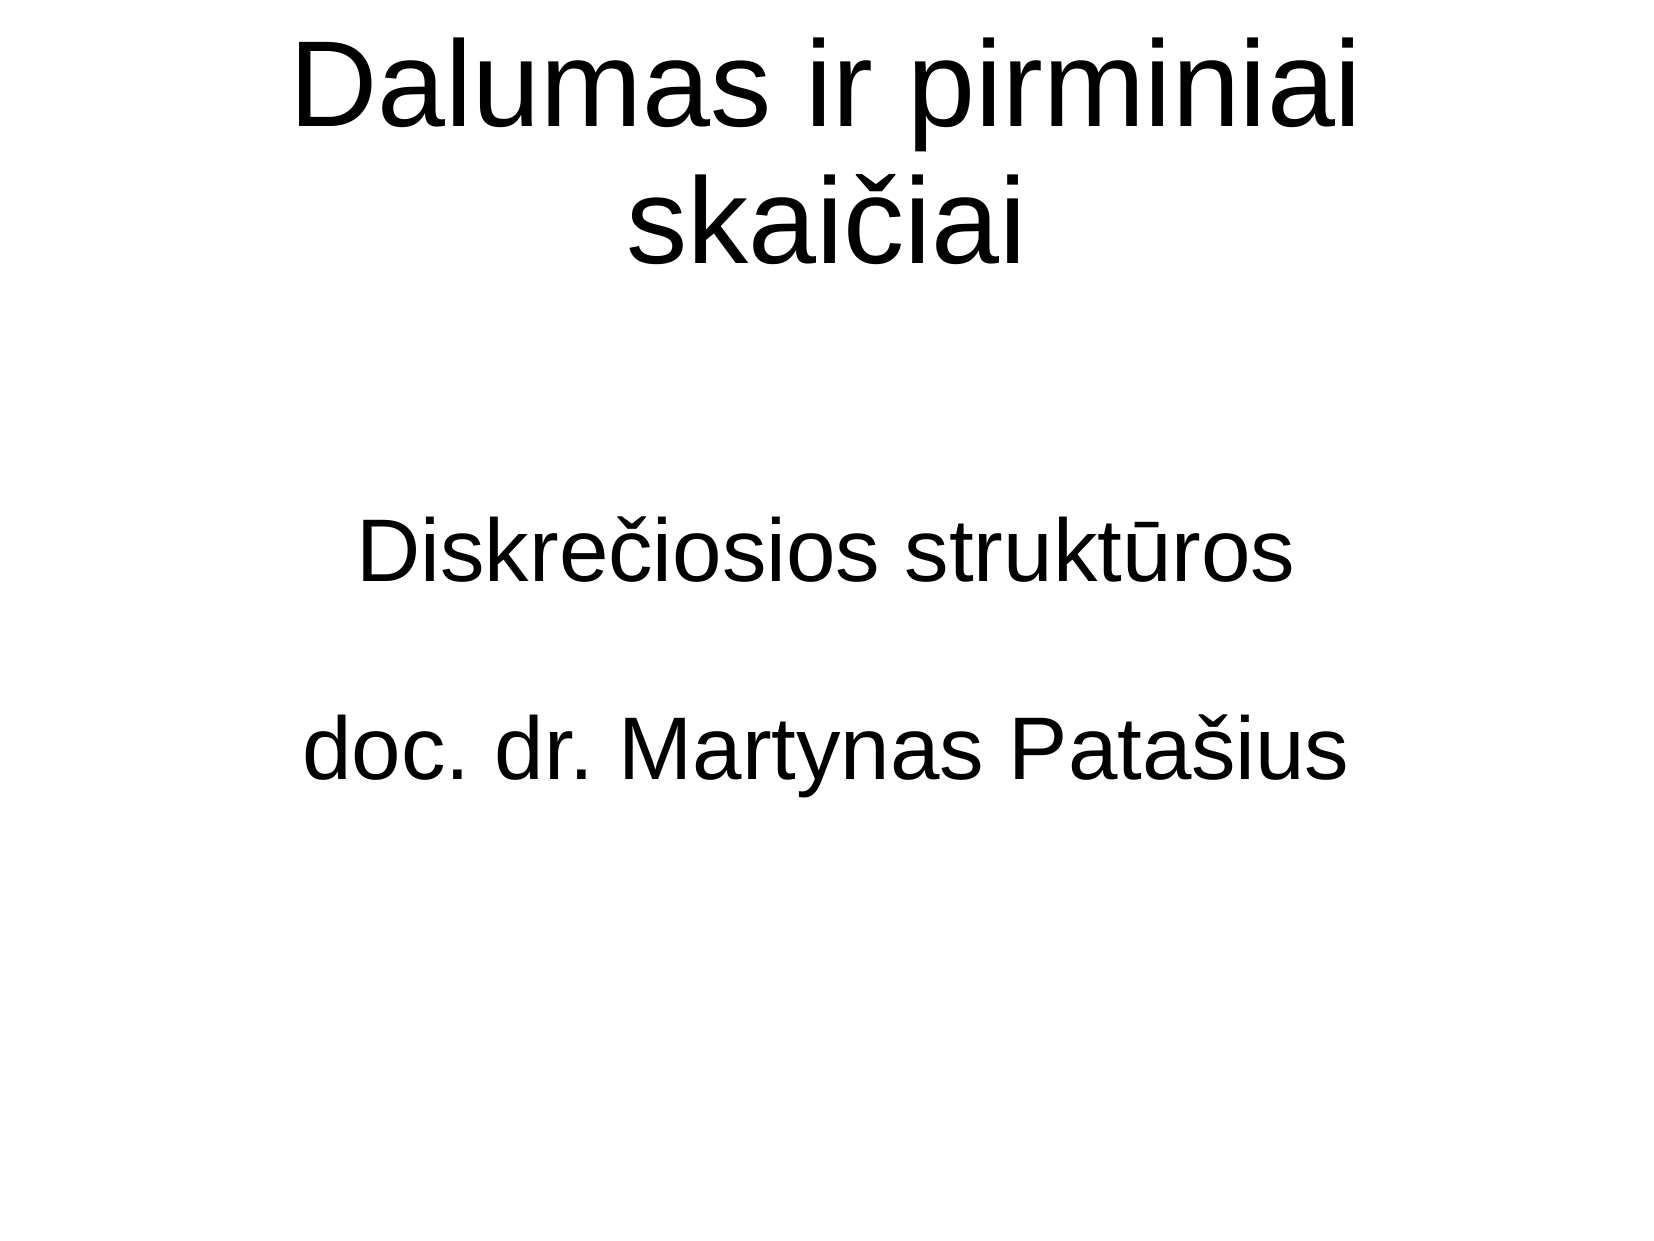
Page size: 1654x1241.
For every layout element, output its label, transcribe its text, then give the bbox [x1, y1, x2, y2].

subtitle Diskrečiosios struktūros doc. dr. Martynas Patašius [82, 290, 1571, 1010]
title Dalumas ir pirminiai skaičiai [82, 0, 1571, 290]
